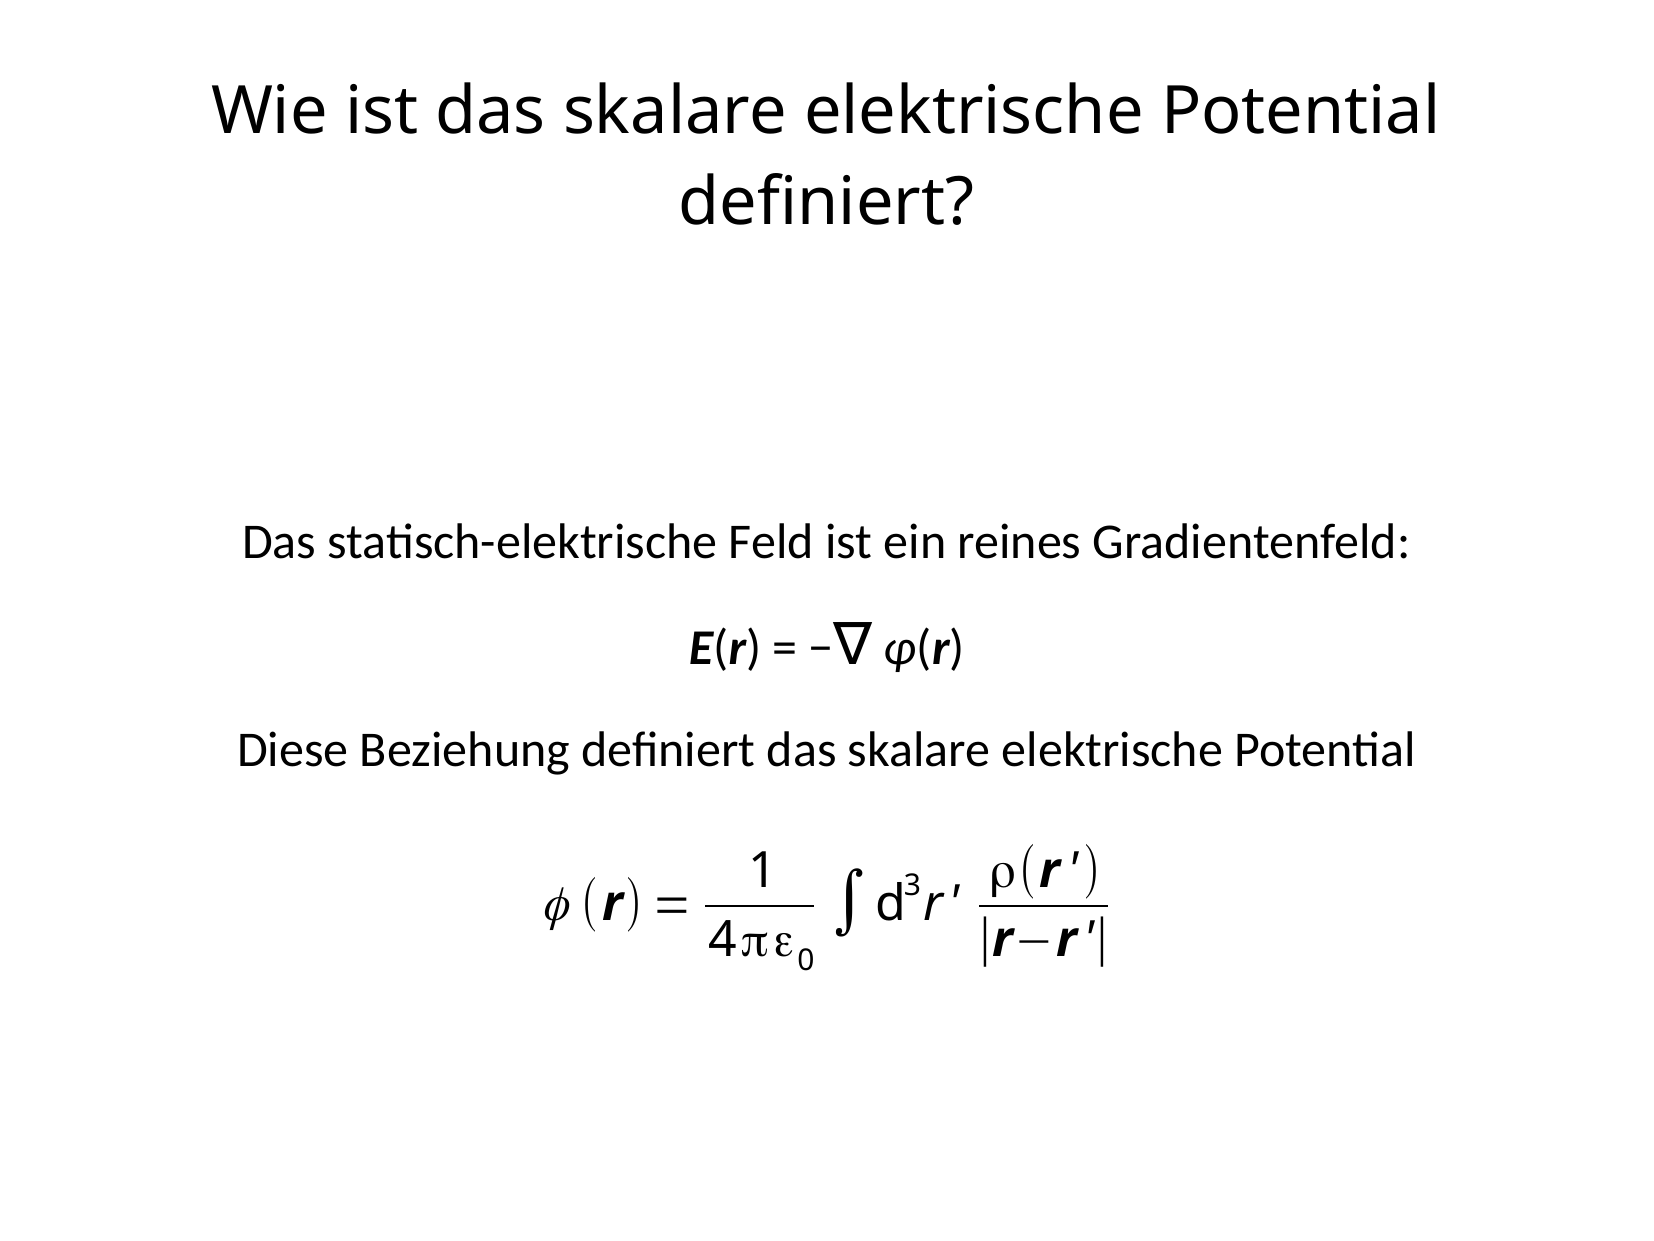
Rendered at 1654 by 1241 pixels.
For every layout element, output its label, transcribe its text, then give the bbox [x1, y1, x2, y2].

title Wie ist das skalare elektrische Potential definiert? [82, 49, 1571, 257]
chart [534, 840, 1119, 979]
subtitle Das statisch-elektrische Feld ist ein reines Gradientenfeld: E(r) = −∇ φ(r) Diese Beziehung definiert das skalare elektrische Potential [82, 290, 1571, 1010]
